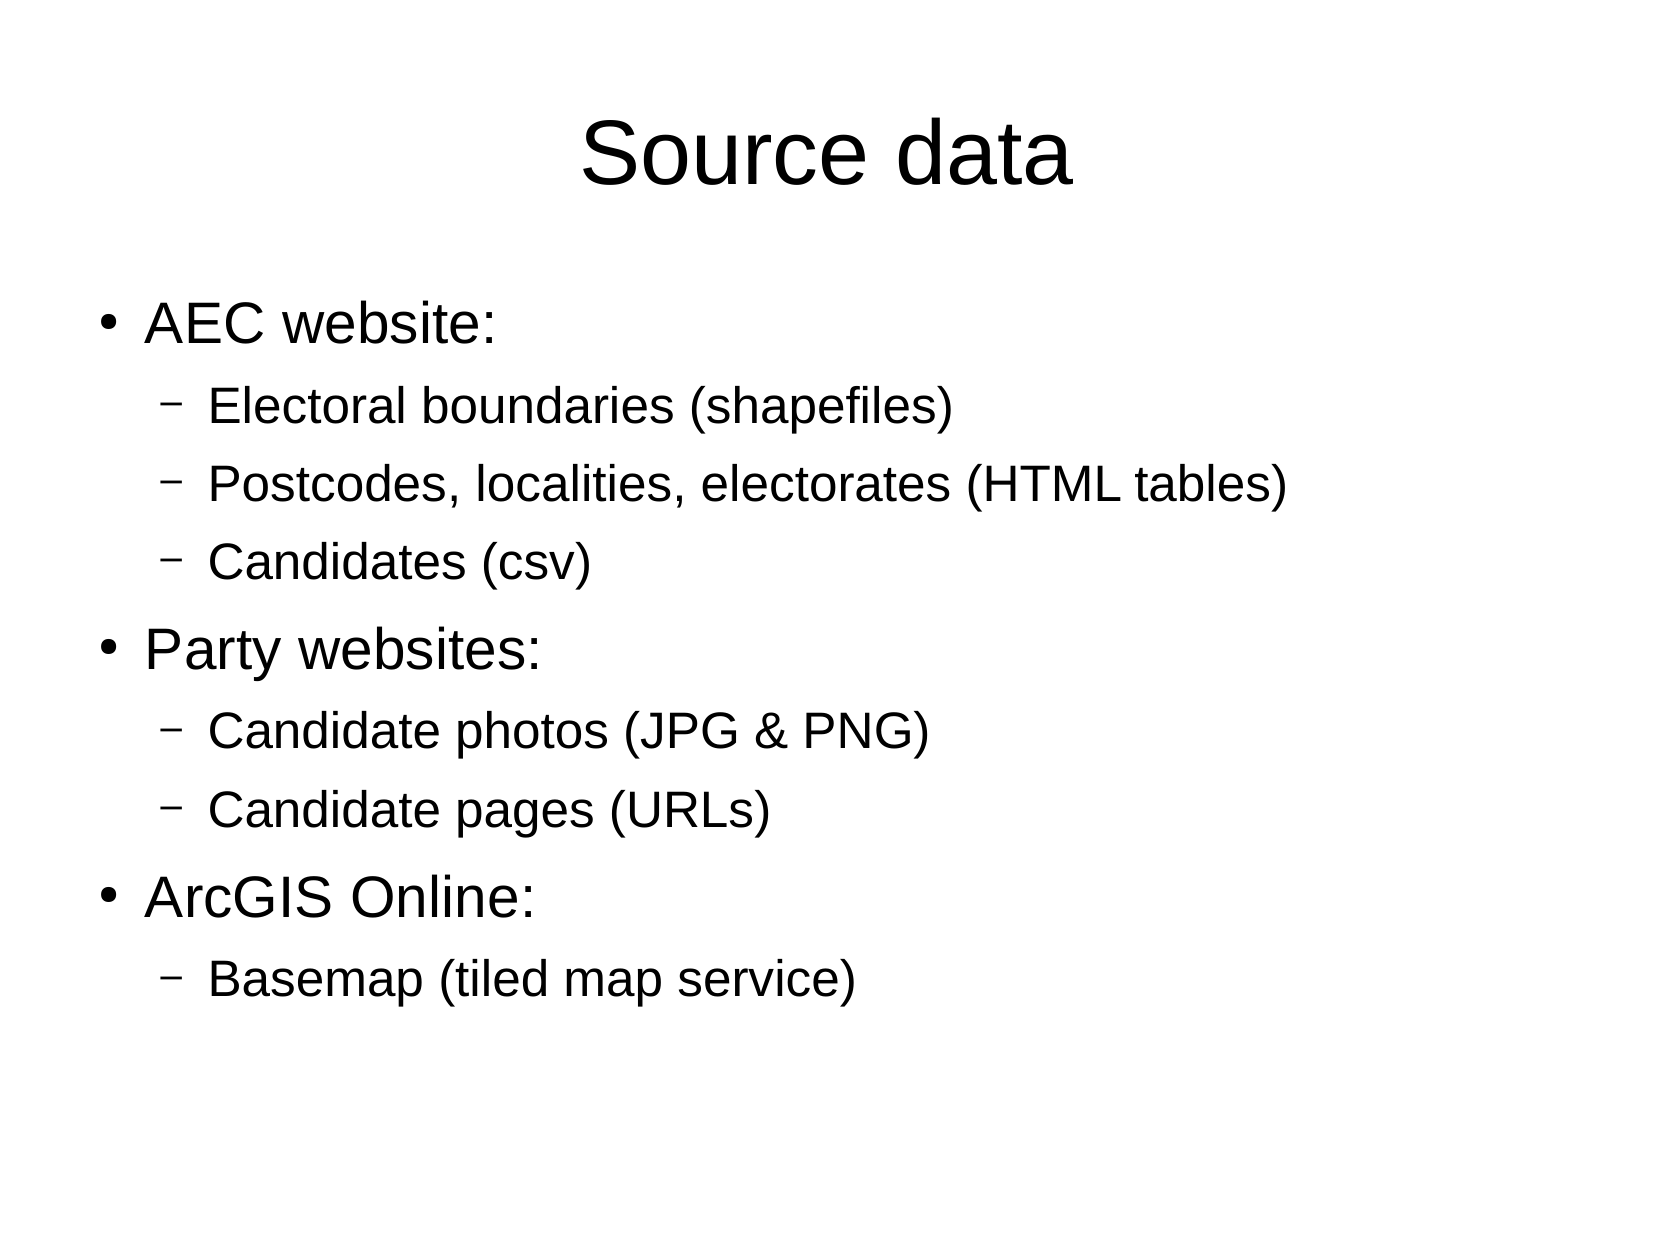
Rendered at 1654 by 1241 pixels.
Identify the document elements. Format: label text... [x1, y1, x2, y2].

list AEC website: Electoral boundaries (shapefiles) Postcodes, localities, electorates (HTML tables) Candidates (csv) Party websites: Candidate photos (JPG & PNG) Candidate pages (URLs) ArcGIS Online: Basemap (tiled map service) [82, 290, 1571, 1010]
title Source data [82, 49, 1571, 257]
